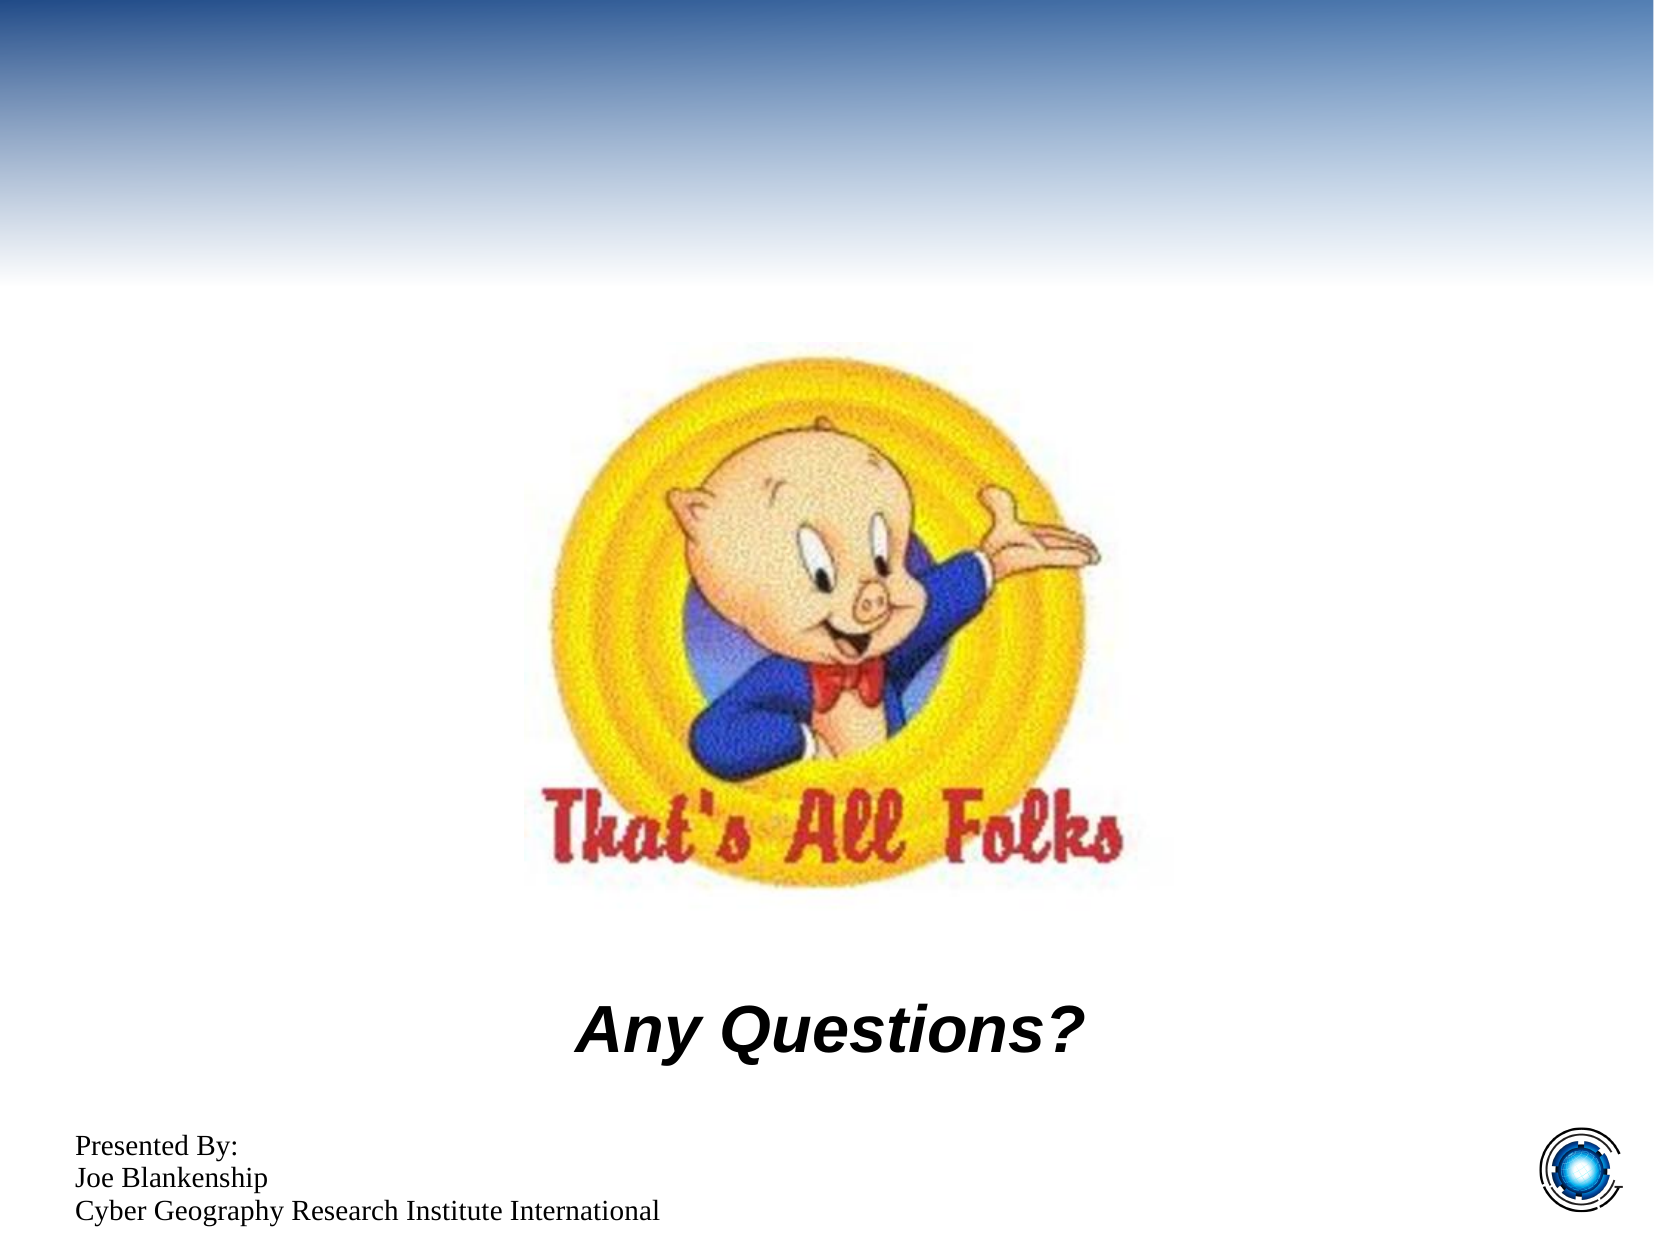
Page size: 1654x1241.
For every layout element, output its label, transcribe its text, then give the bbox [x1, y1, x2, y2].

picture [524, 342, 1188, 919]
picture [1533, 1124, 1633, 1215]
list Any Questions? [86, 992, 1576, 1078]
